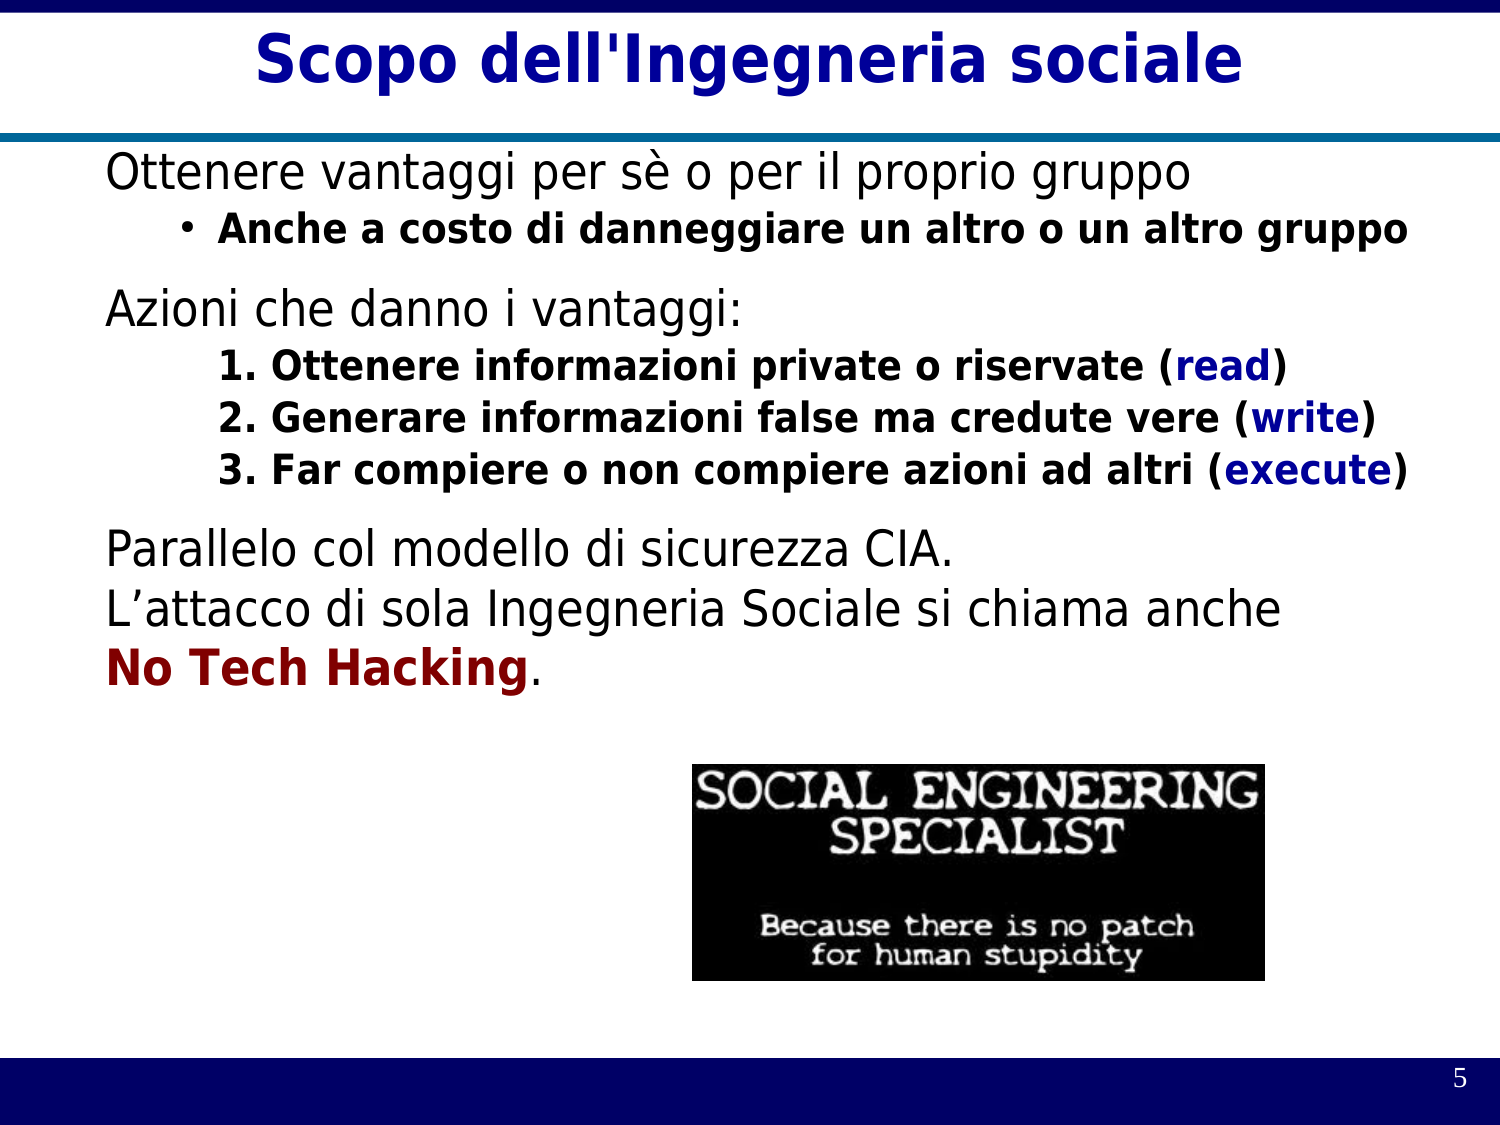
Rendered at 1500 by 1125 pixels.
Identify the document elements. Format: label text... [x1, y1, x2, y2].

title Scopo dell'Ingegneria sociale [62, 0, 1438, 126]
picture [692, 764, 1265, 981]
list Ottenere vantaggi per sè o per il proprio gruppo Anche a costo di danneggiare un altro o un altro gruppo Azioni che danno i vantaggi: 1. Ottenere informazioni private o riservate (read) 2. Generare informazioni false ma credute vere (write) 3. Far compiere o non compiere azioni ad altri (execute) Parallelo col modello di sicurezza CIA. L’attacco di sola Ingegneria Sociale si chiama anche No Tech Hacking. [30, 150, 1438, 803]
